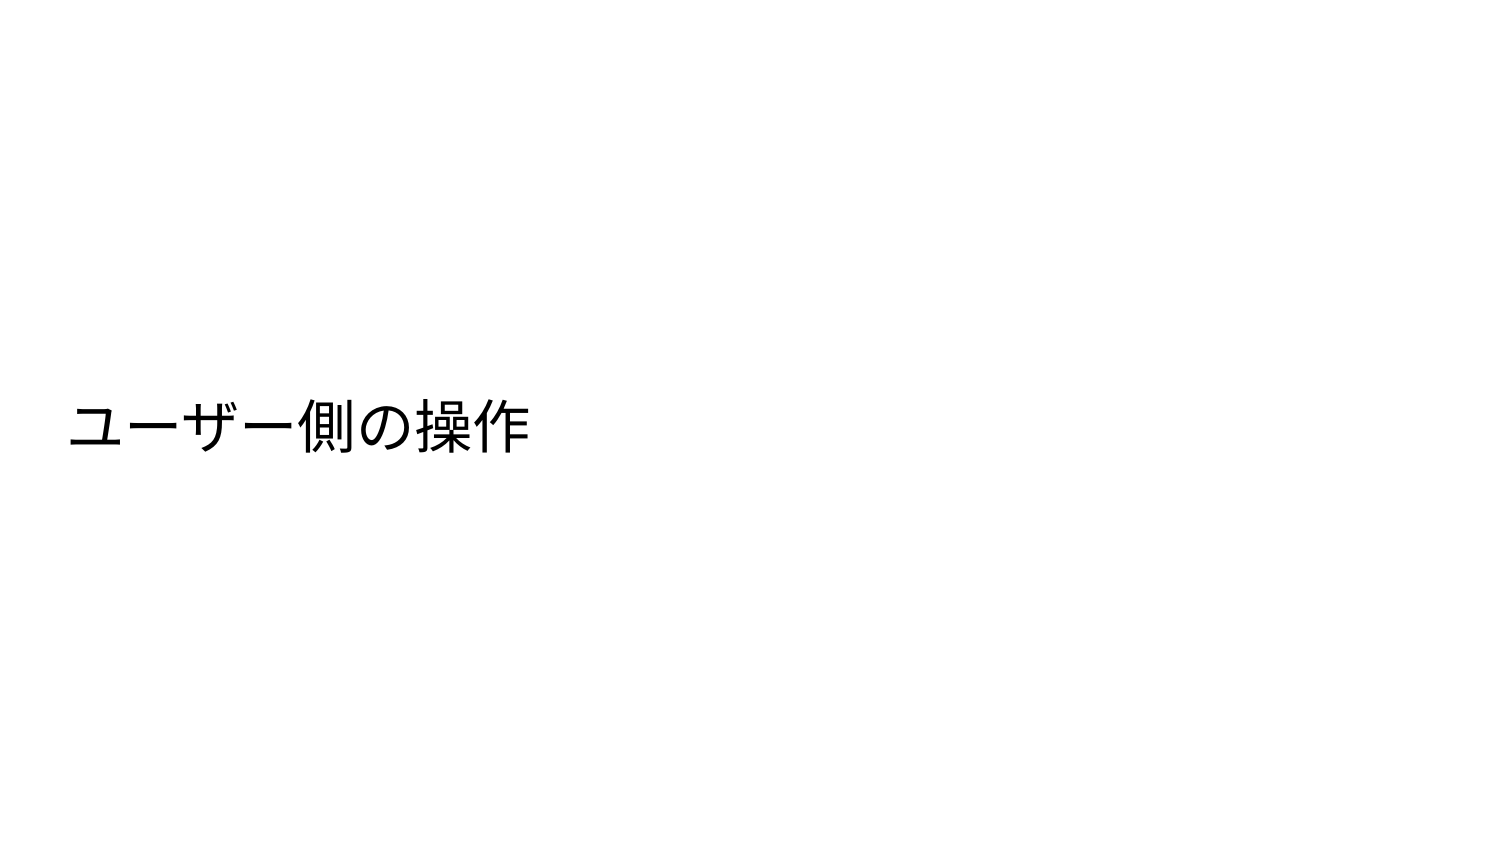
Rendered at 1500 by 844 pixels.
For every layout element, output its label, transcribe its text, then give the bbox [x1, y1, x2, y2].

title ユーザー側の操作 [51, 374, 1449, 469]
